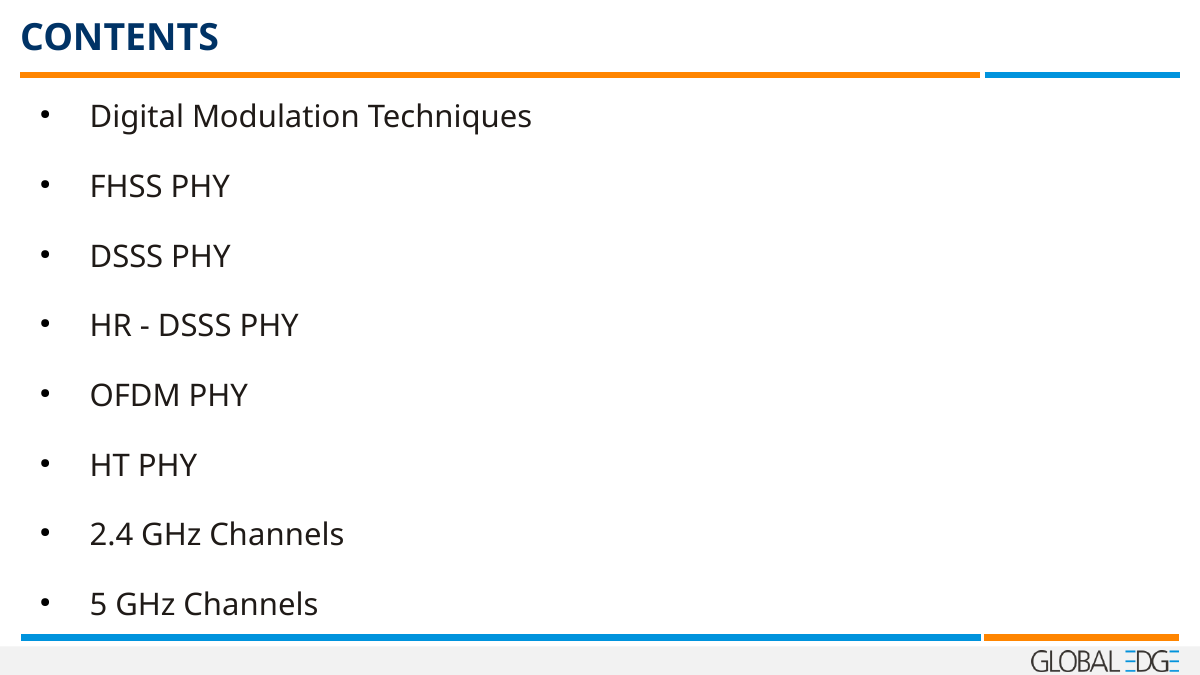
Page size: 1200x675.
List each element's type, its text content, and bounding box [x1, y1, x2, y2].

title CONTENTS [12, 9, 1088, 63]
list Digital Modulation Techniques FHSS PHY DSSS PHY HR - DSSS PHY OFDM PHY HT PHY 2.4 GHz Channels 5 GHz Channels [23, 94, 1182, 626]
picture [1031, 650, 1179, 672]
